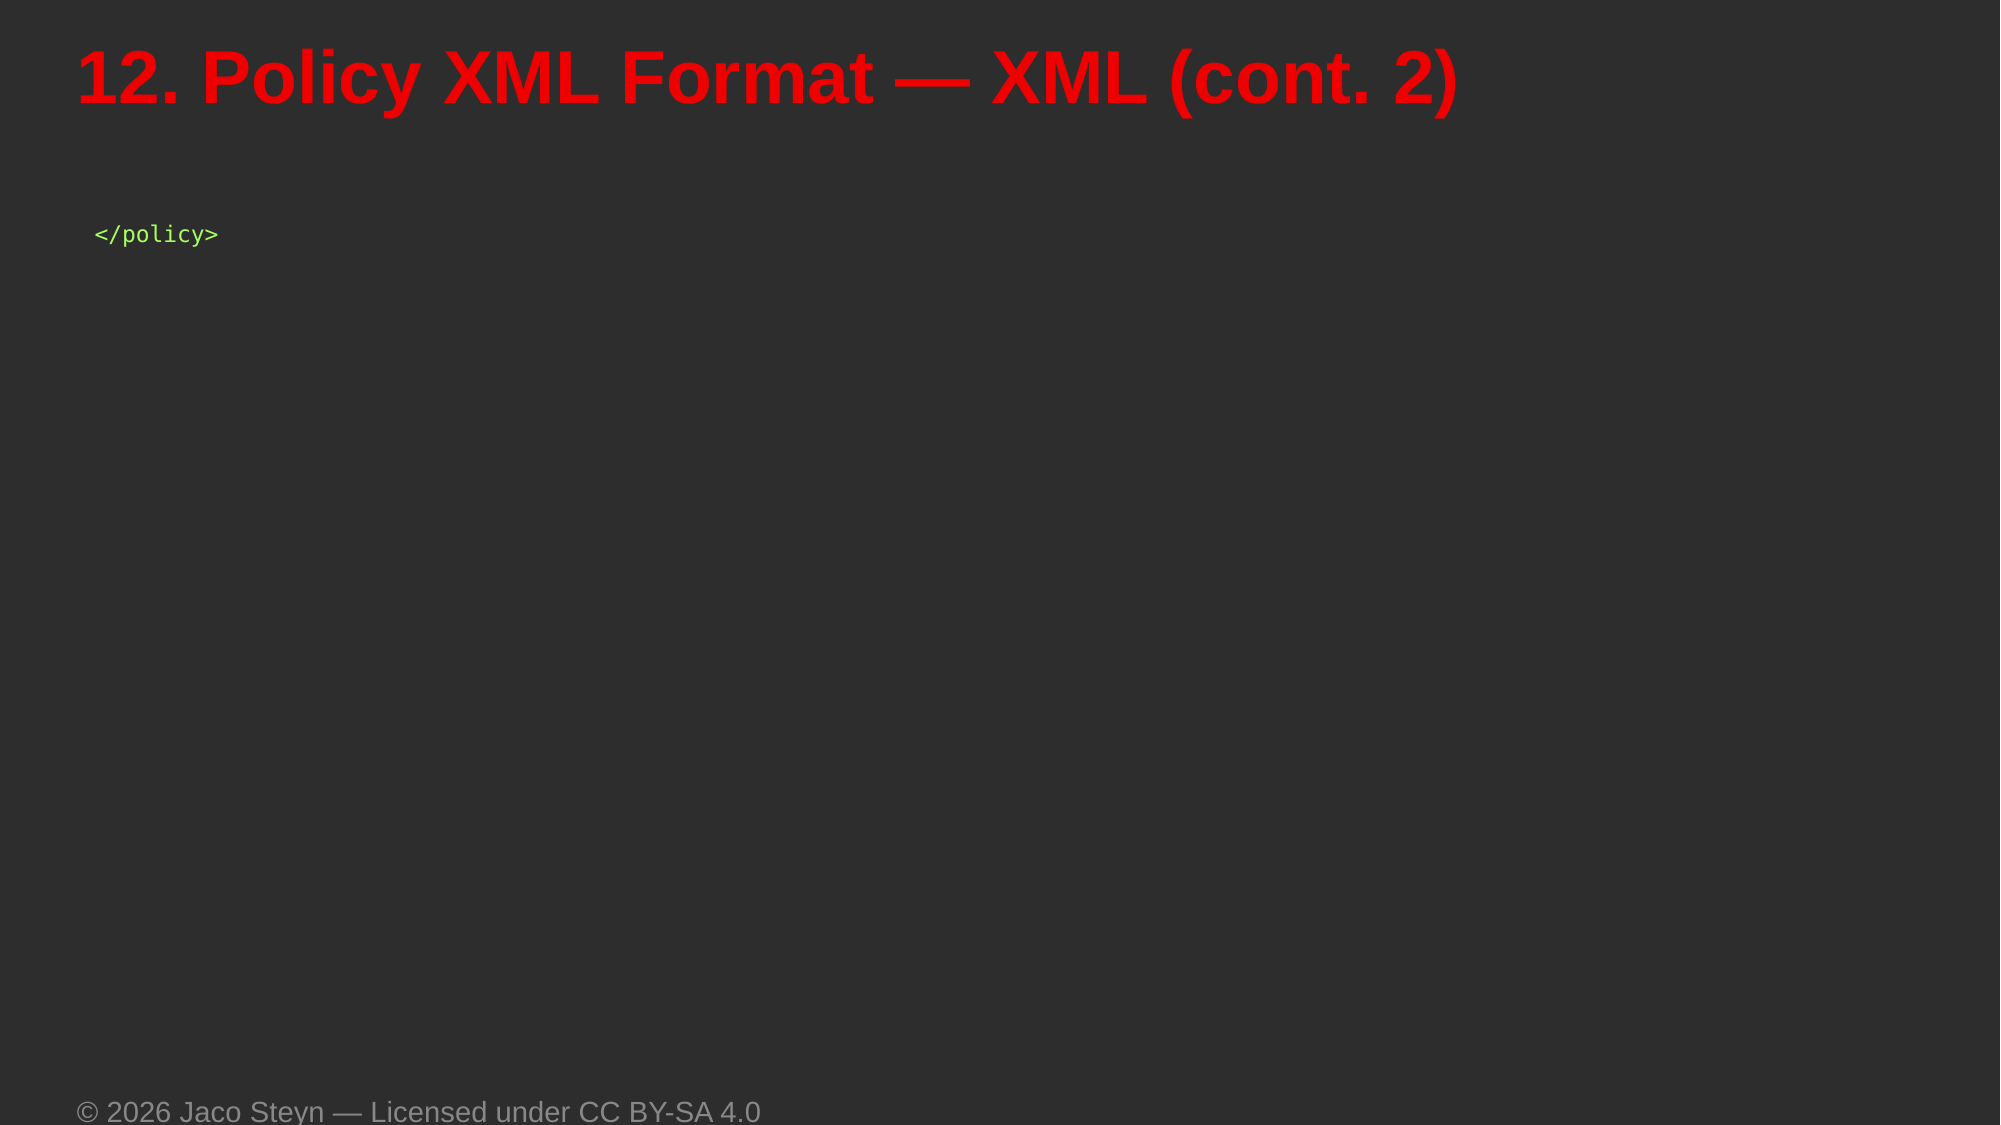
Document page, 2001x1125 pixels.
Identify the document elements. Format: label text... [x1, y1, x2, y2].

text_box </policy> [59, 194, 1942, 1052]
text_box © 2026 Jaco Steyn — Licensed under CC BY-SA 4.0 [59, 1083, 1942, 1120]
text_box 12. Policy XML Format — XML (cont. 2) [59, 23, 1942, 178]
